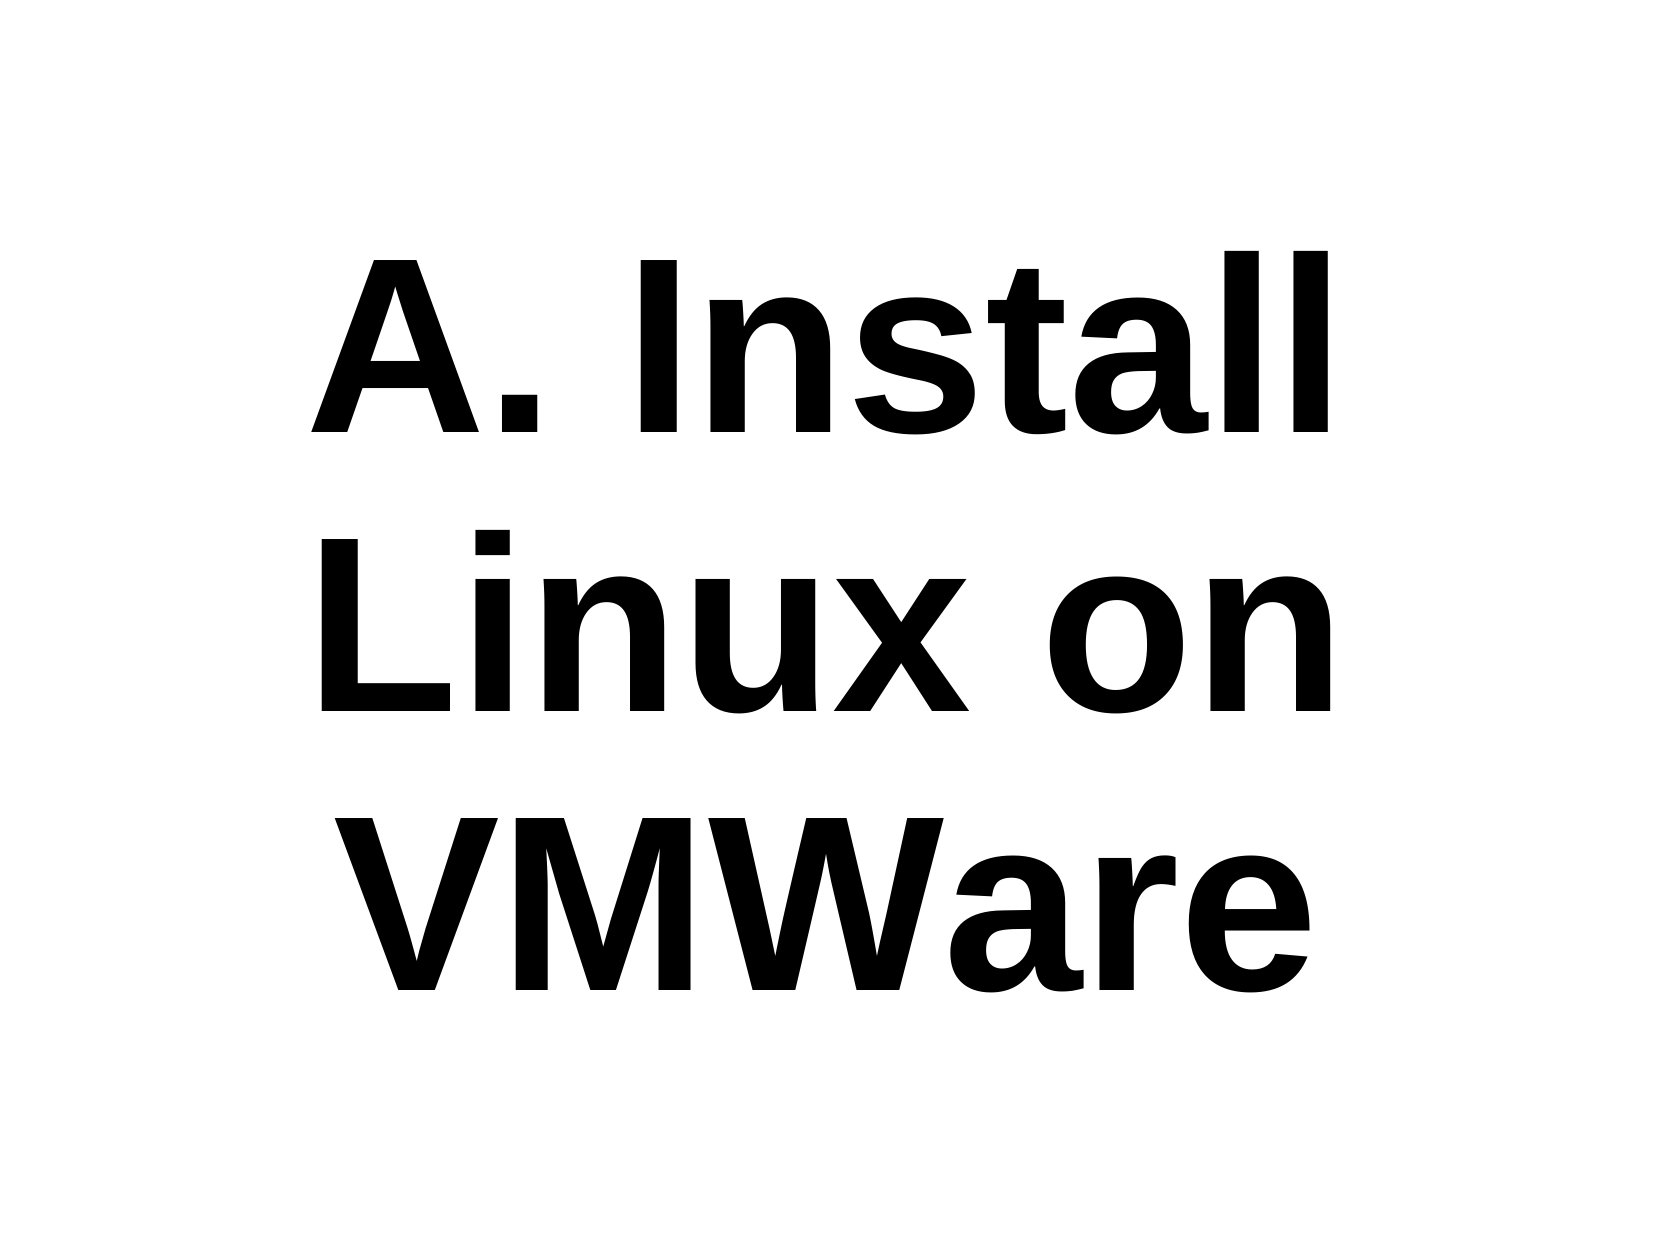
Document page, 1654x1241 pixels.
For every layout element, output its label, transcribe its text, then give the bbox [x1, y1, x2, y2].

title A. Install Linux on VMWare [82, 49, 1571, 1201]
